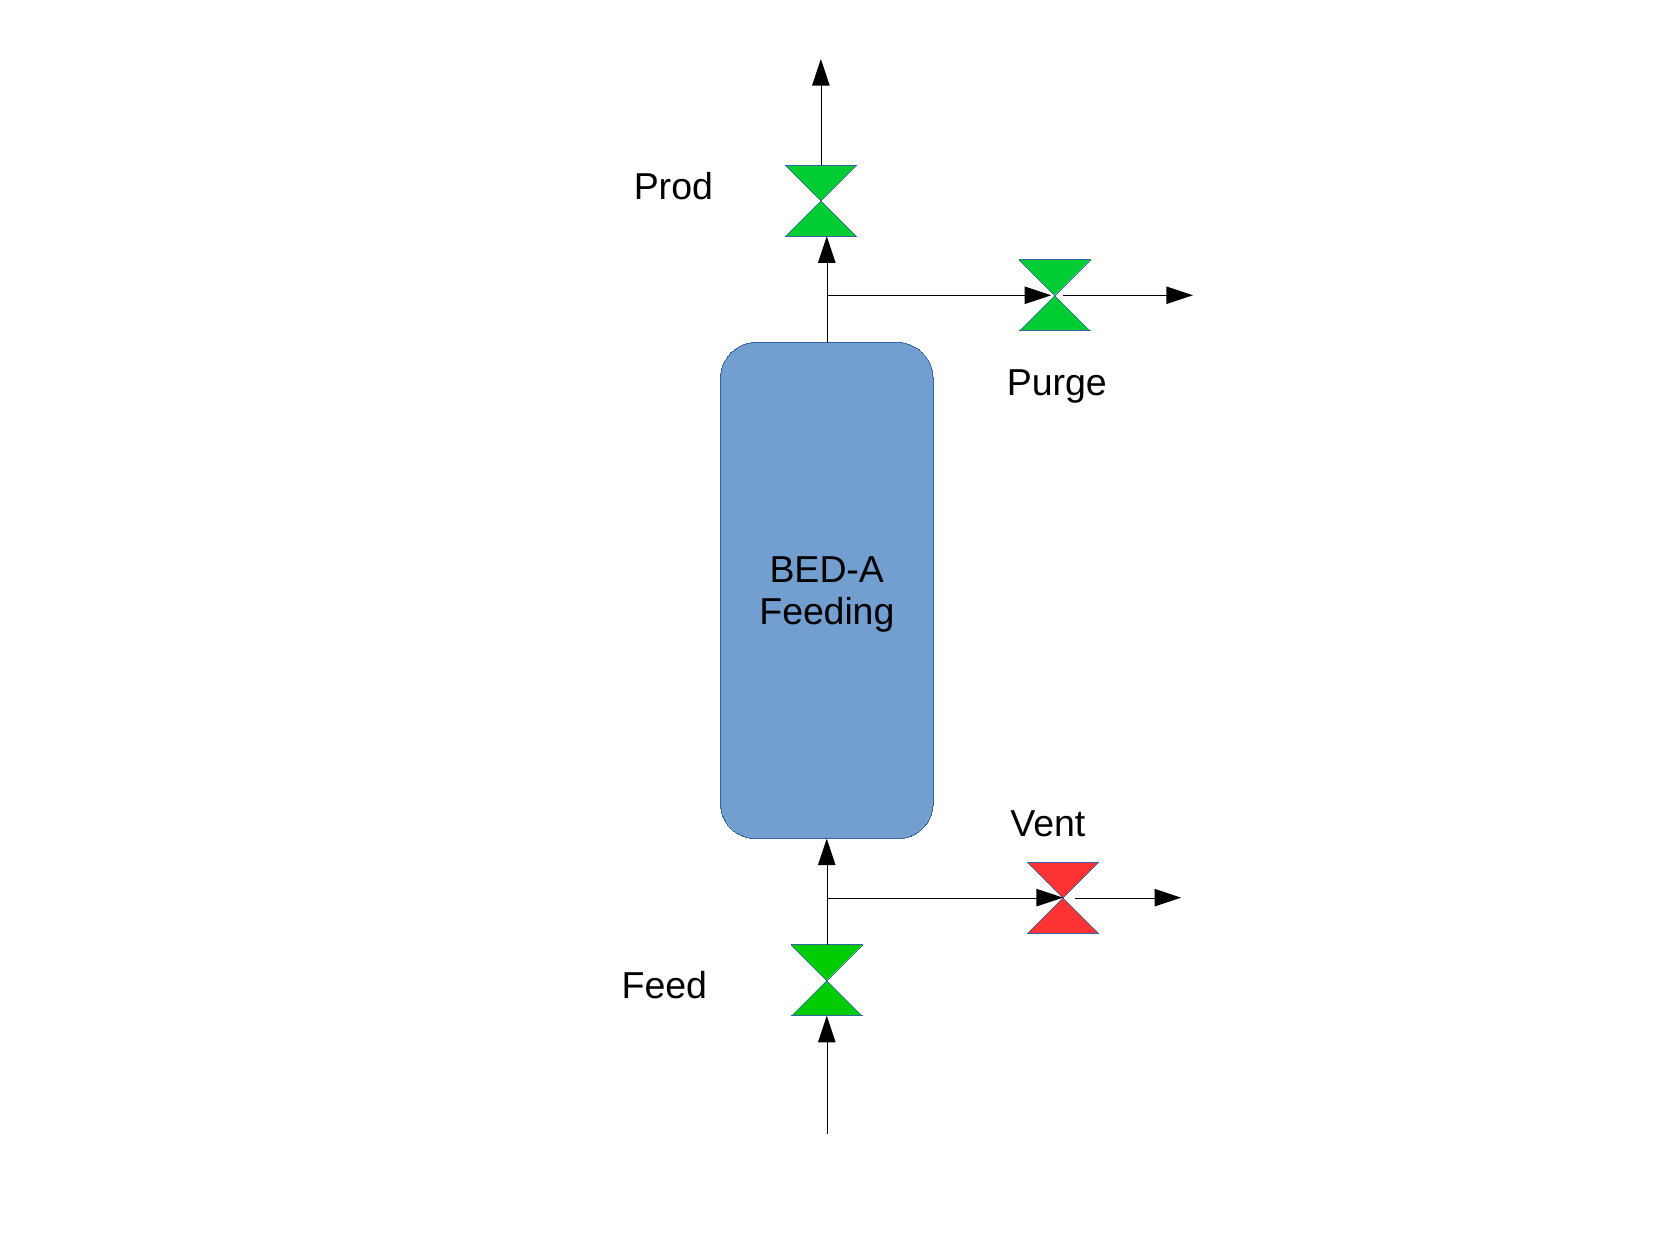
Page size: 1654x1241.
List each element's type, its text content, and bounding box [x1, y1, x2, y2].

text_box Feed [606, 956, 761, 1014]
text_box [785, 165, 857, 237]
text_box Prod [619, 158, 773, 215]
text_box Purge [992, 354, 1146, 412]
text_box [1019, 259, 1091, 331]
text_box [791, 944, 863, 1016]
text_box Vent [995, 795, 1150, 853]
text_box [1027, 862, 1099, 934]
text_box BED-A Feeding [720, 342, 934, 839]
